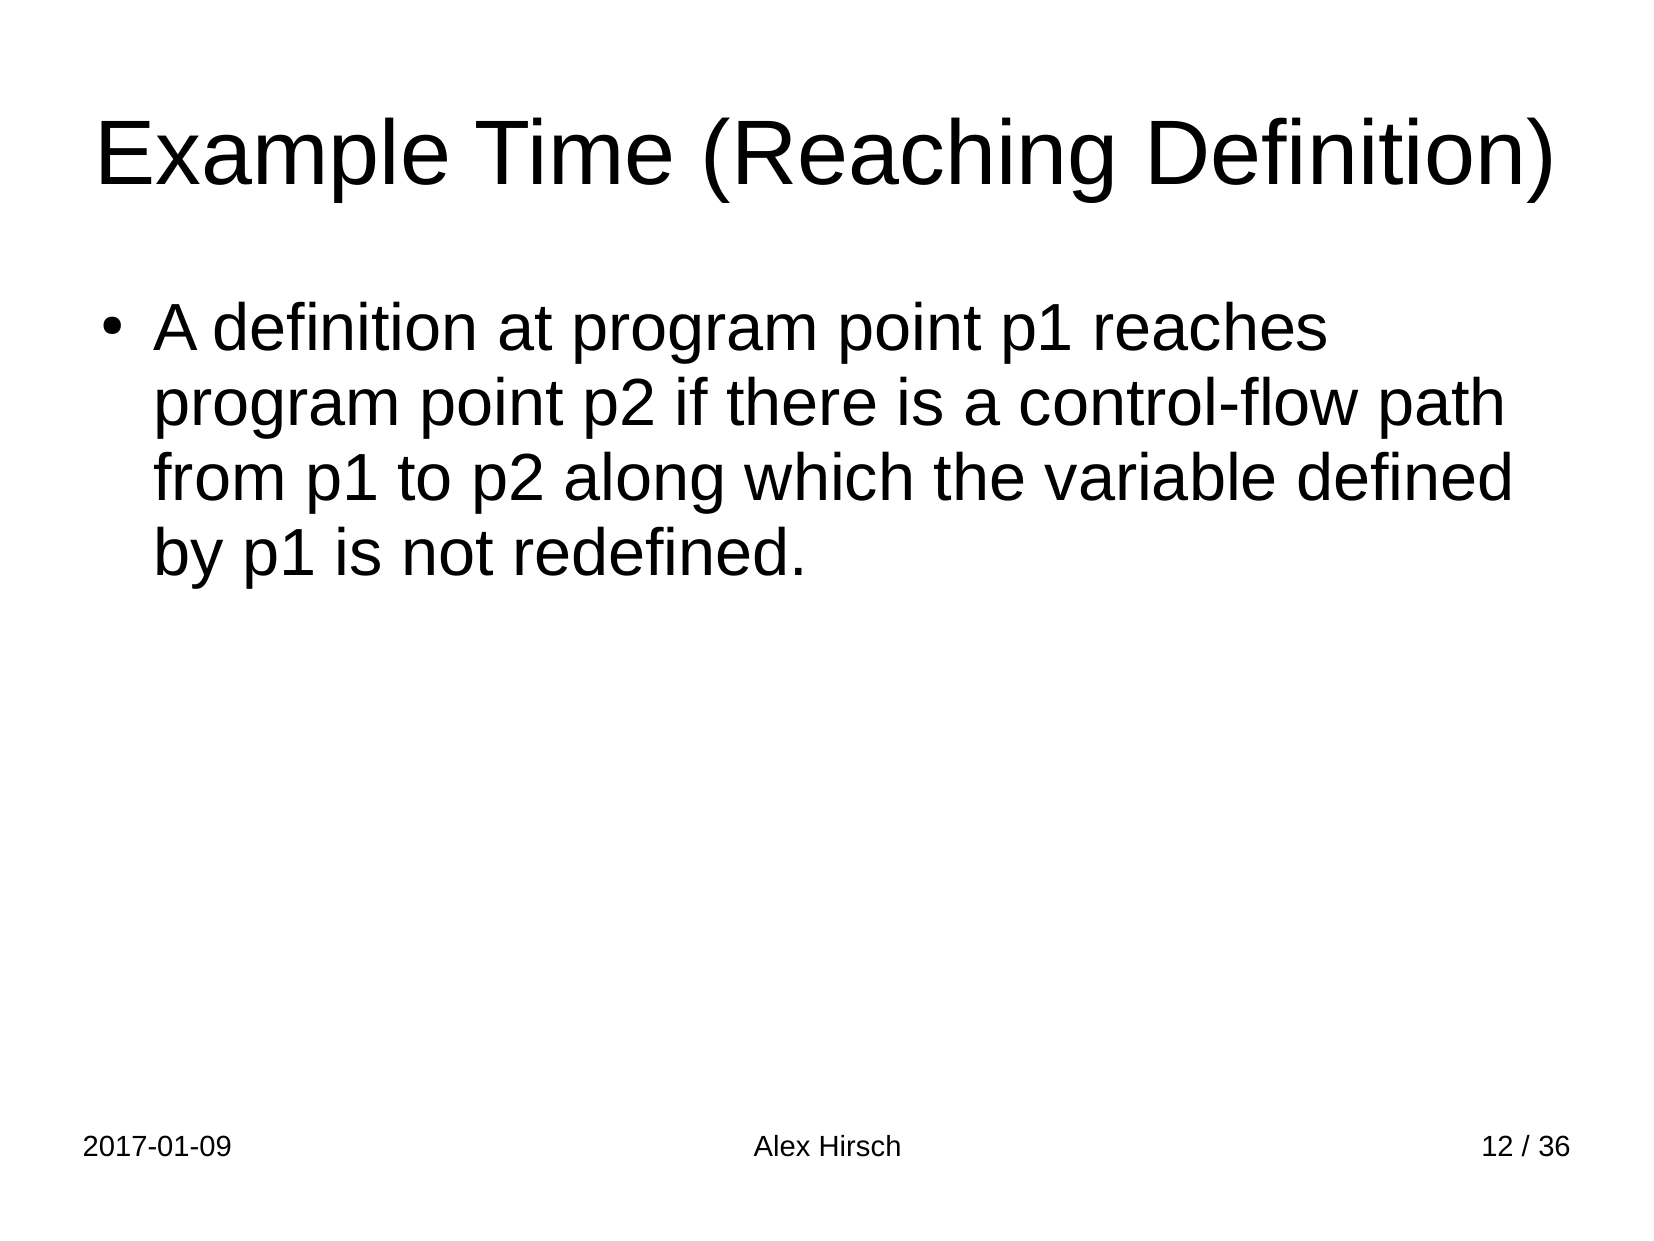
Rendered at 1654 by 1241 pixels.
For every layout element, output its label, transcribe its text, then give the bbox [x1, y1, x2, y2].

title Example Time (Reaching Definition) [82, 49, 1571, 257]
list A definition at program point p1 reaches program point p2 if there is a control-flow path from p1 to p2 along which the variable defined by p1 is not redefined. [82, 290, 1571, 1010]
